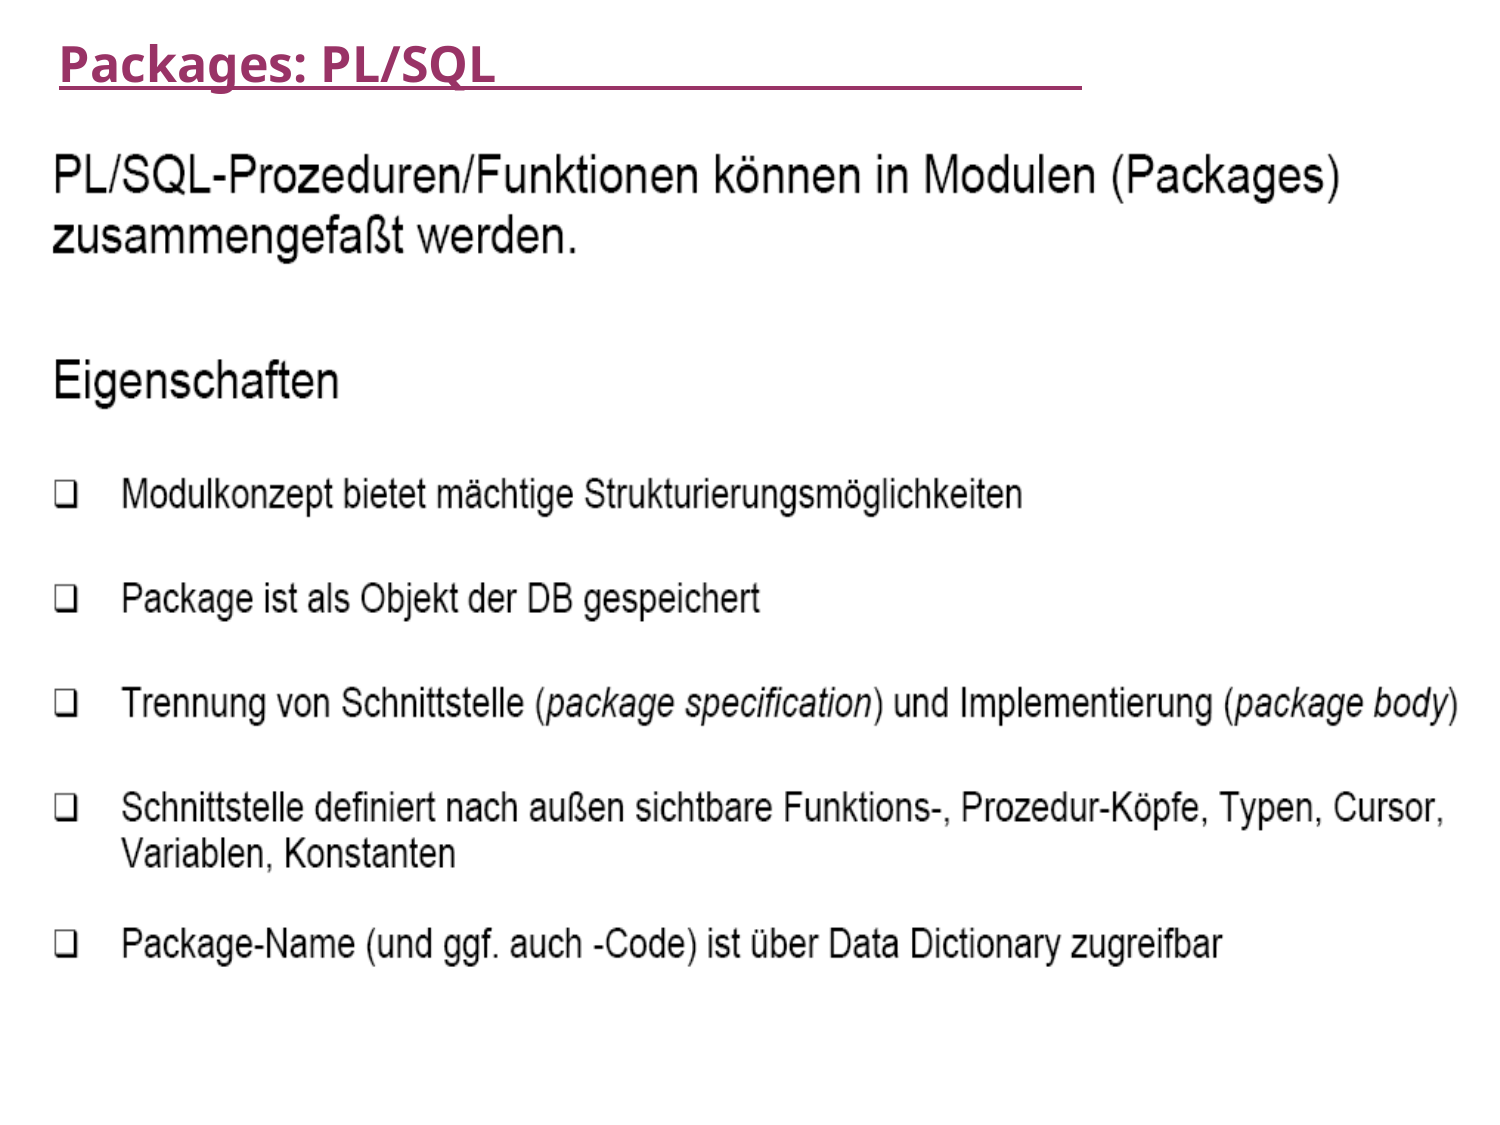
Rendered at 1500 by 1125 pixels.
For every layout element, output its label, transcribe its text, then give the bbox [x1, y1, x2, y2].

title Packages: PL/SQL [59, 7, 1364, 119]
picture [43, 142, 1472, 990]
